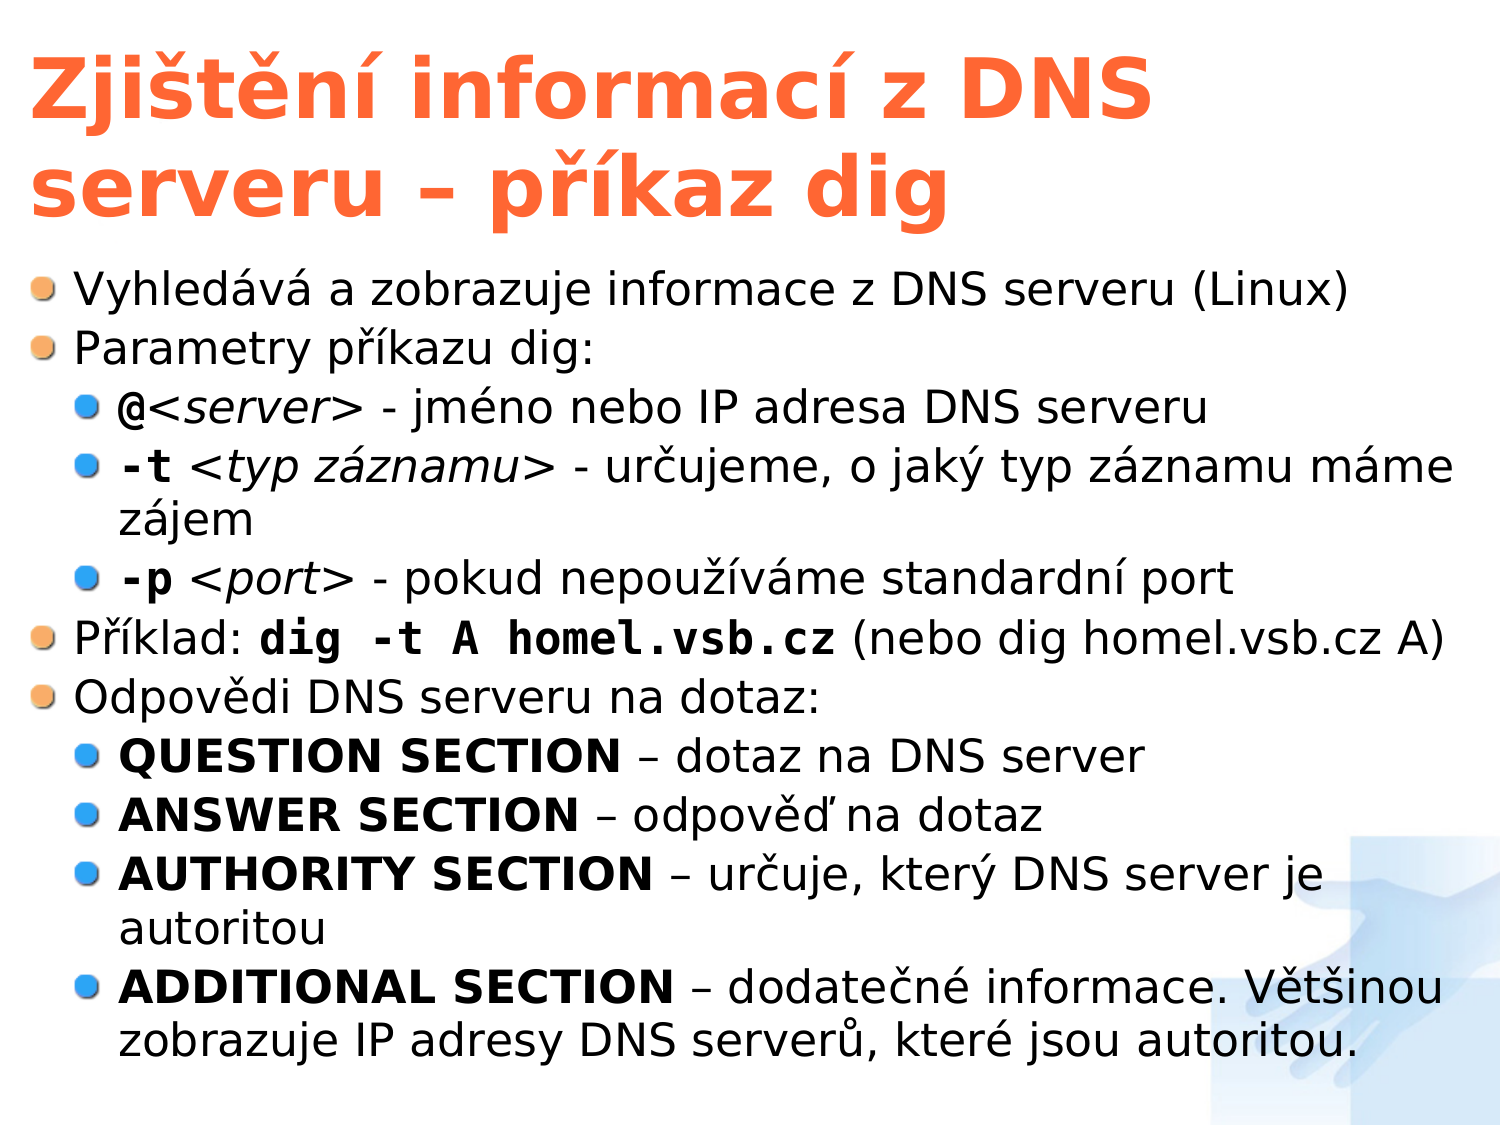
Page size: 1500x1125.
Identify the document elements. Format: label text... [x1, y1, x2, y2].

list Vyhledává a zobrazuje informace z DNS serveru (Linux) Parametry příkazu dig: @<server> - jméno nebo IP adresa DNS serveru -t <typ záznamu> - určujeme, o jaký typ záznamu máme zájem -p <port> - pokud nepoužíváme standardní port Příklad: dig -t A homel.vsb.cz (nebo dig homel.vsb.cz A) Odpovědi DNS serveru na dotaz: QUESTION SECTION – dotaz na DNS server ANSWER SECTION – odpověď na dotaz AUTHORITY SECTION – určuje, který DNS server je autoritou ADDITIONAL SECTION – dodatečné informace. Většinou zobrazuje IP adresy DNS serverů, které jsou autoritou. [29, 262, 1477, 1093]
title Zjištění informací z DNS serveru – příkaz dig [29, 21, 1477, 257]
picture [0, 0, 1500, 1125]
